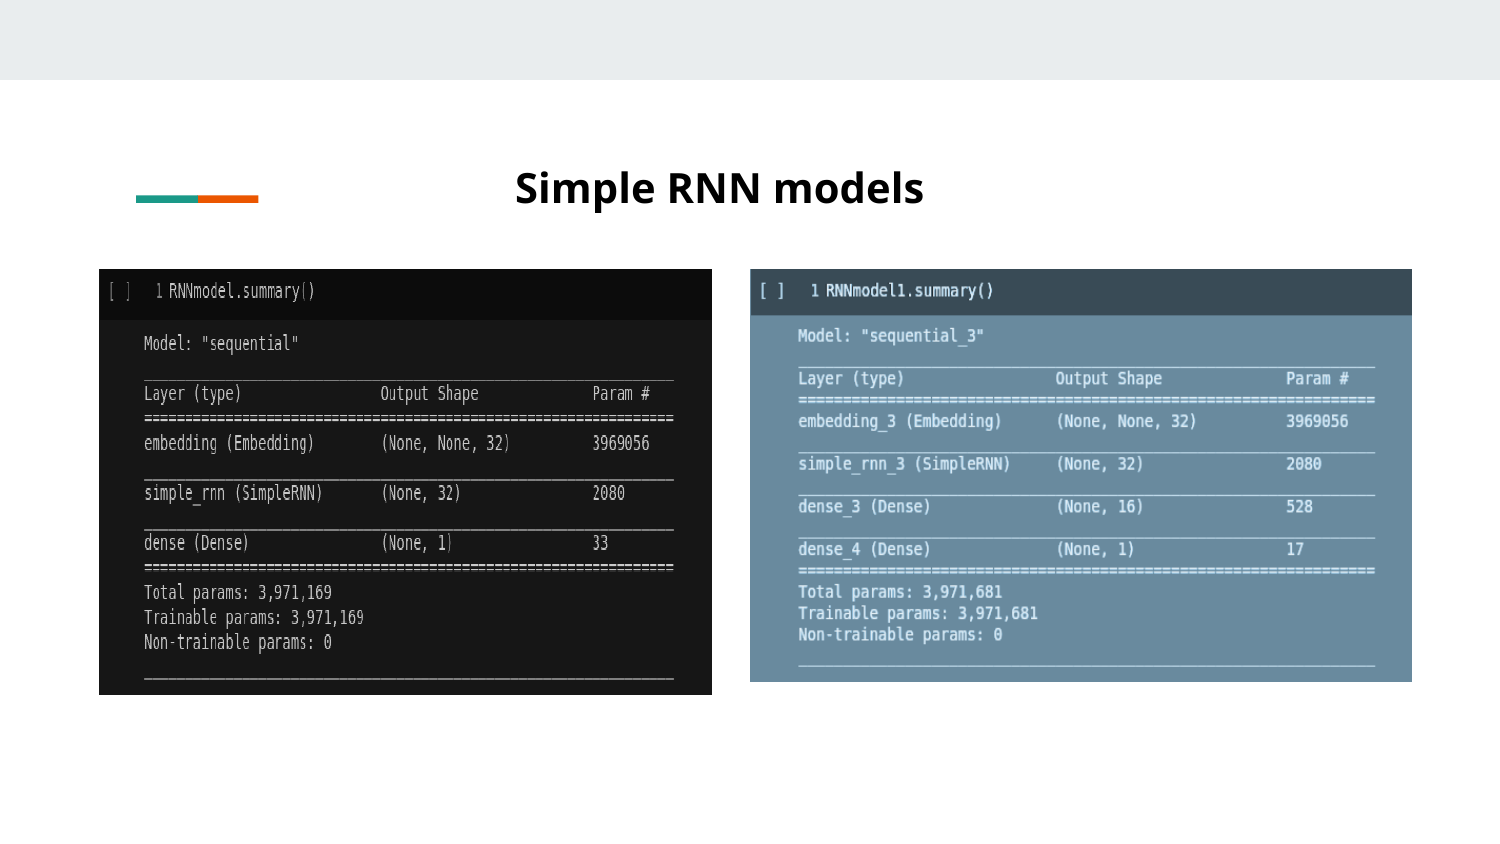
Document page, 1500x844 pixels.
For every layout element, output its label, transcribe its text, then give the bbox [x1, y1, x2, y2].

picture [99, 269, 712, 695]
text_box Simple RNN models [364, 147, 1076, 228]
picture [750, 269, 1412, 682]
